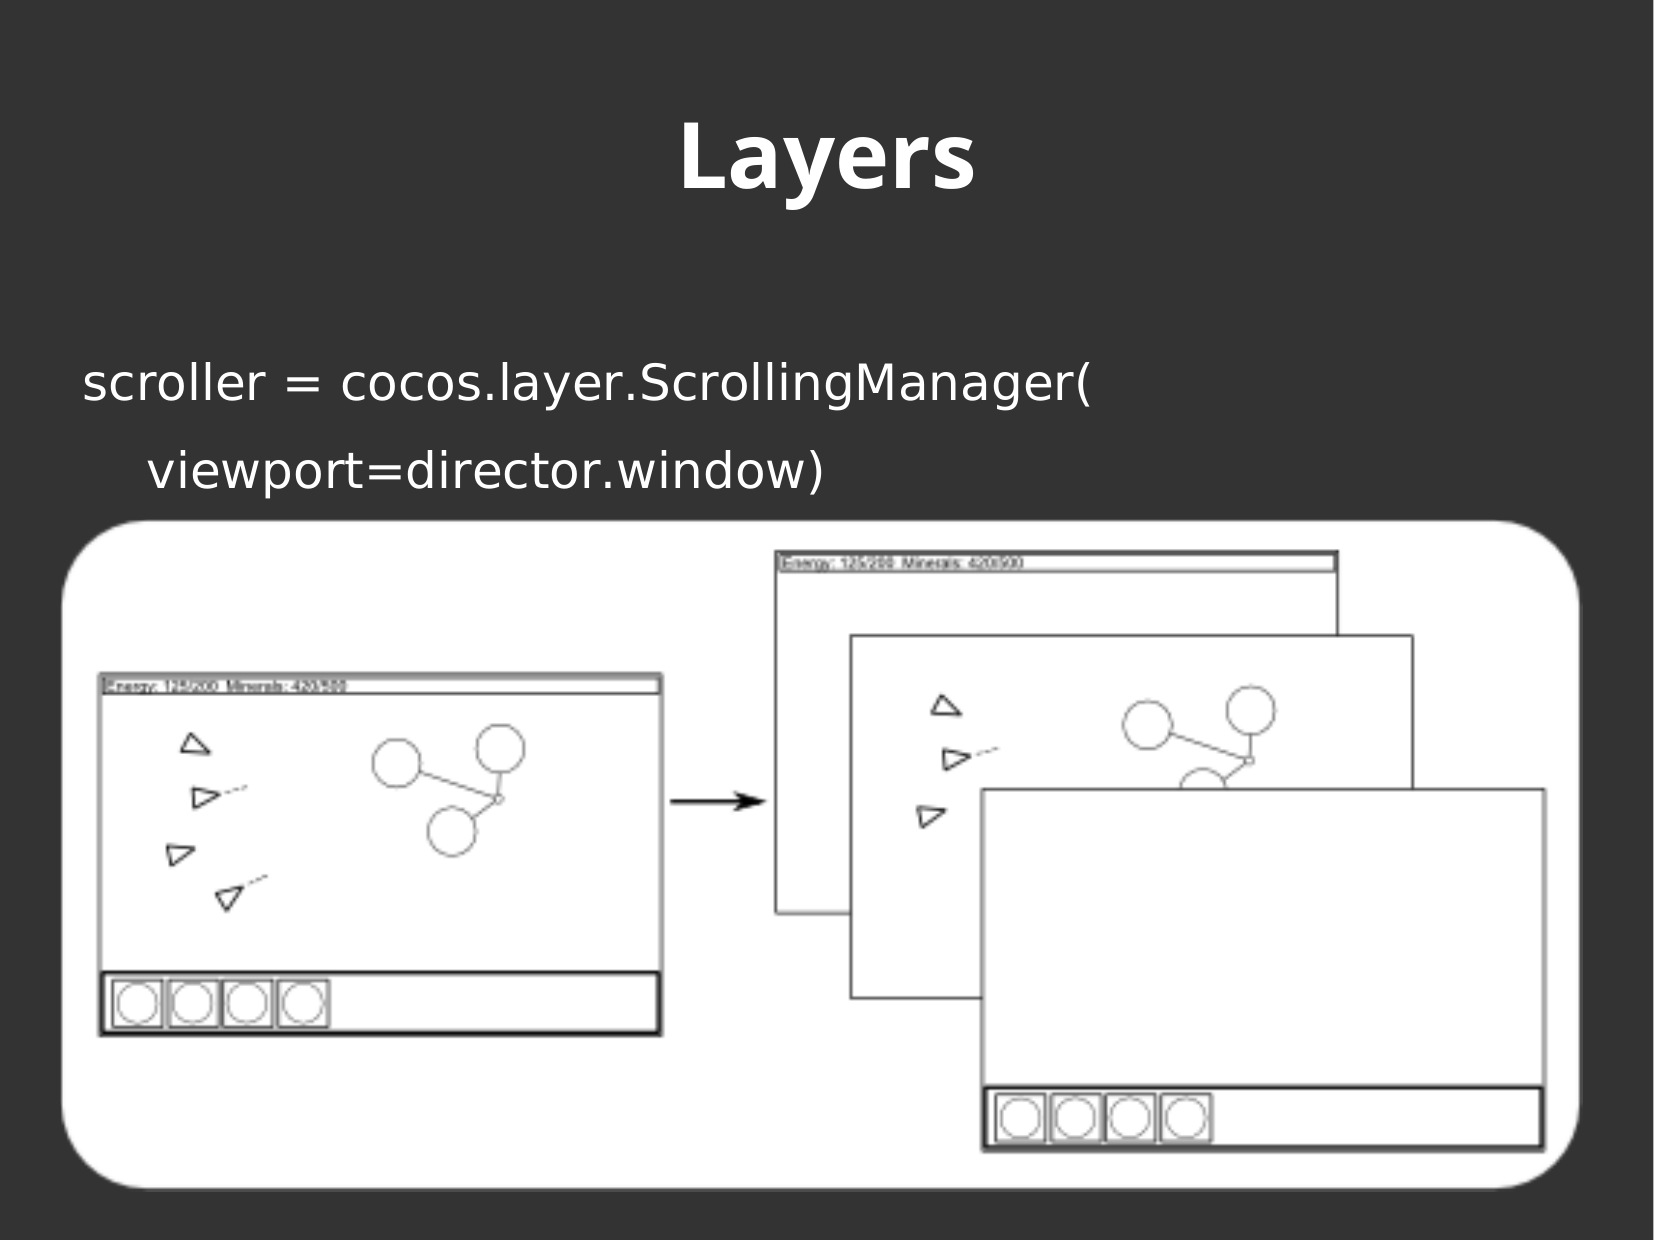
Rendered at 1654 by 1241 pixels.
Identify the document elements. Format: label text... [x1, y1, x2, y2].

picture [60, 519, 1583, 1192]
title Layers [82, 49, 1571, 257]
list scroller = cocos.layer.ScrollingManager( viewport=director.window) [82, 354, 1571, 519]
